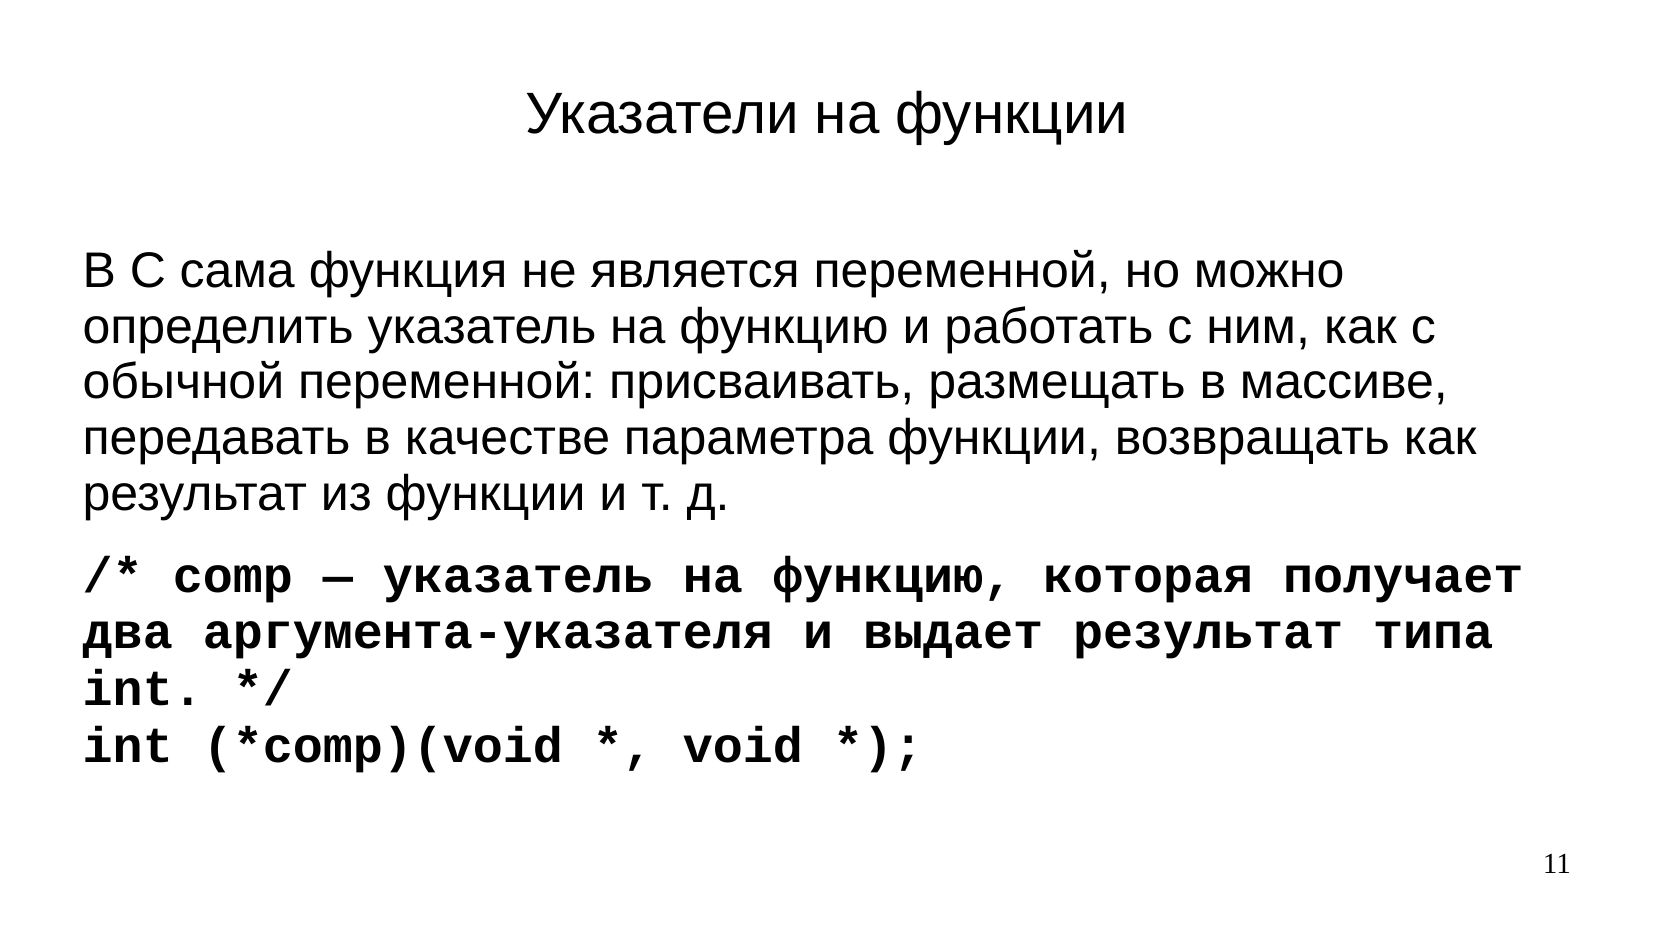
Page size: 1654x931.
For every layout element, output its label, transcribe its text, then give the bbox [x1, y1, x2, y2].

title Указатели на функции [82, 72, 1571, 154]
list В С сама функция не является переменной, но можно определить указатель на функцию и работать с ним, как с обычной переменной: присваивать, размещать в массиве, передавать в качестве параметра функции, возвращать как результат из функции и т. д. /* comp — указатель на функцию, которая получает два аргумента-указателя и выдает результат типа int. */ int (*comp)(void *, void *); [82, 242, 1571, 852]
